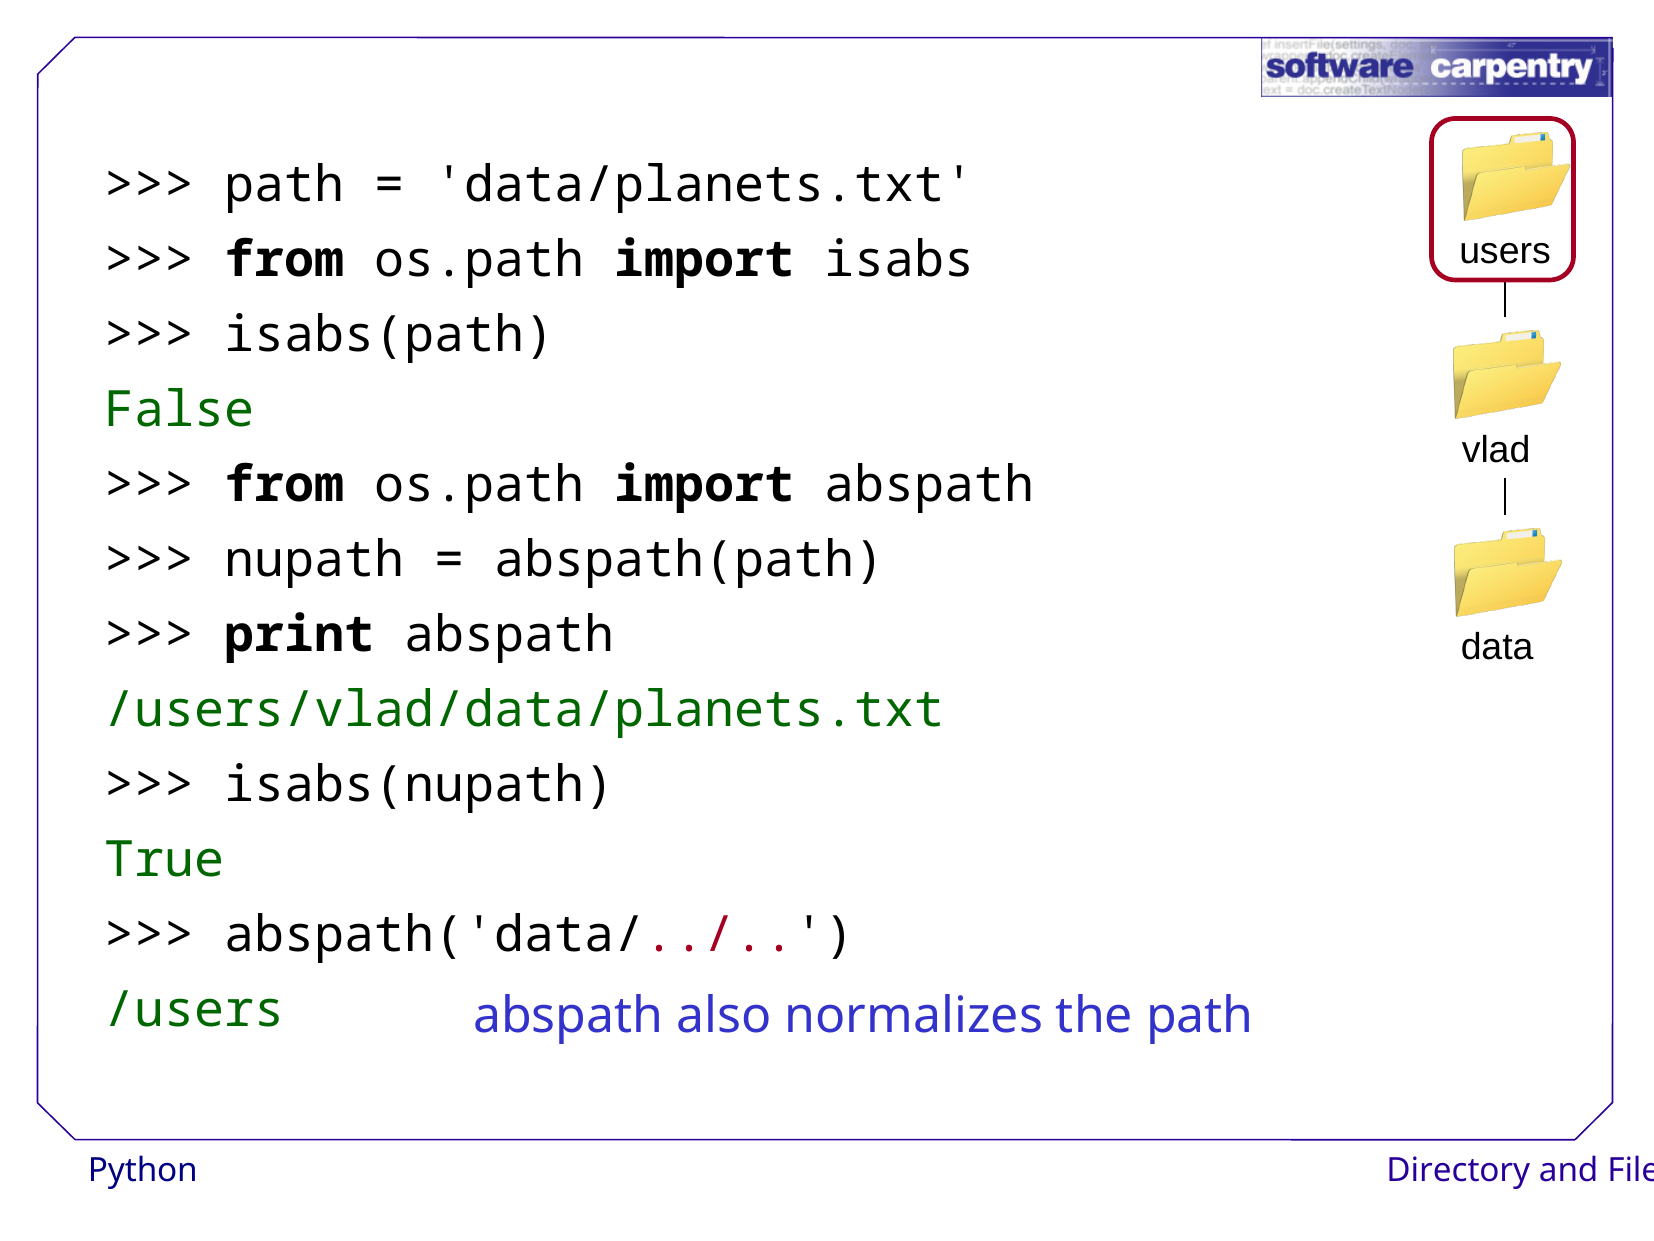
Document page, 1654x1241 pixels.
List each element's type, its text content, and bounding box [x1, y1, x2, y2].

picture [1562, 118, 1574, 130]
picture [1261, 39, 1613, 97]
text_box abspath also normalizes the path [458, 960, 1177, 1055]
text_box users [1444, 222, 1566, 277]
picture [1450, 514, 1566, 630]
picture [1458, 121, 1571, 234]
text_box data [1446, 618, 1549, 676]
text_box >>> path = 'data/planets.txt' >>> from os.path import isabs >>> isabs(path) False >>> from os.path import abspath >>> nupath = abspath(path) >>> print abspath /users/vlad/data/planets.txt >>> isabs(nupath) True >>> abspath('data/../..') /users [89, 128, 1512, 1037]
text_box vlad [1446, 420, 1546, 479]
picture [1449, 316, 1565, 432]
